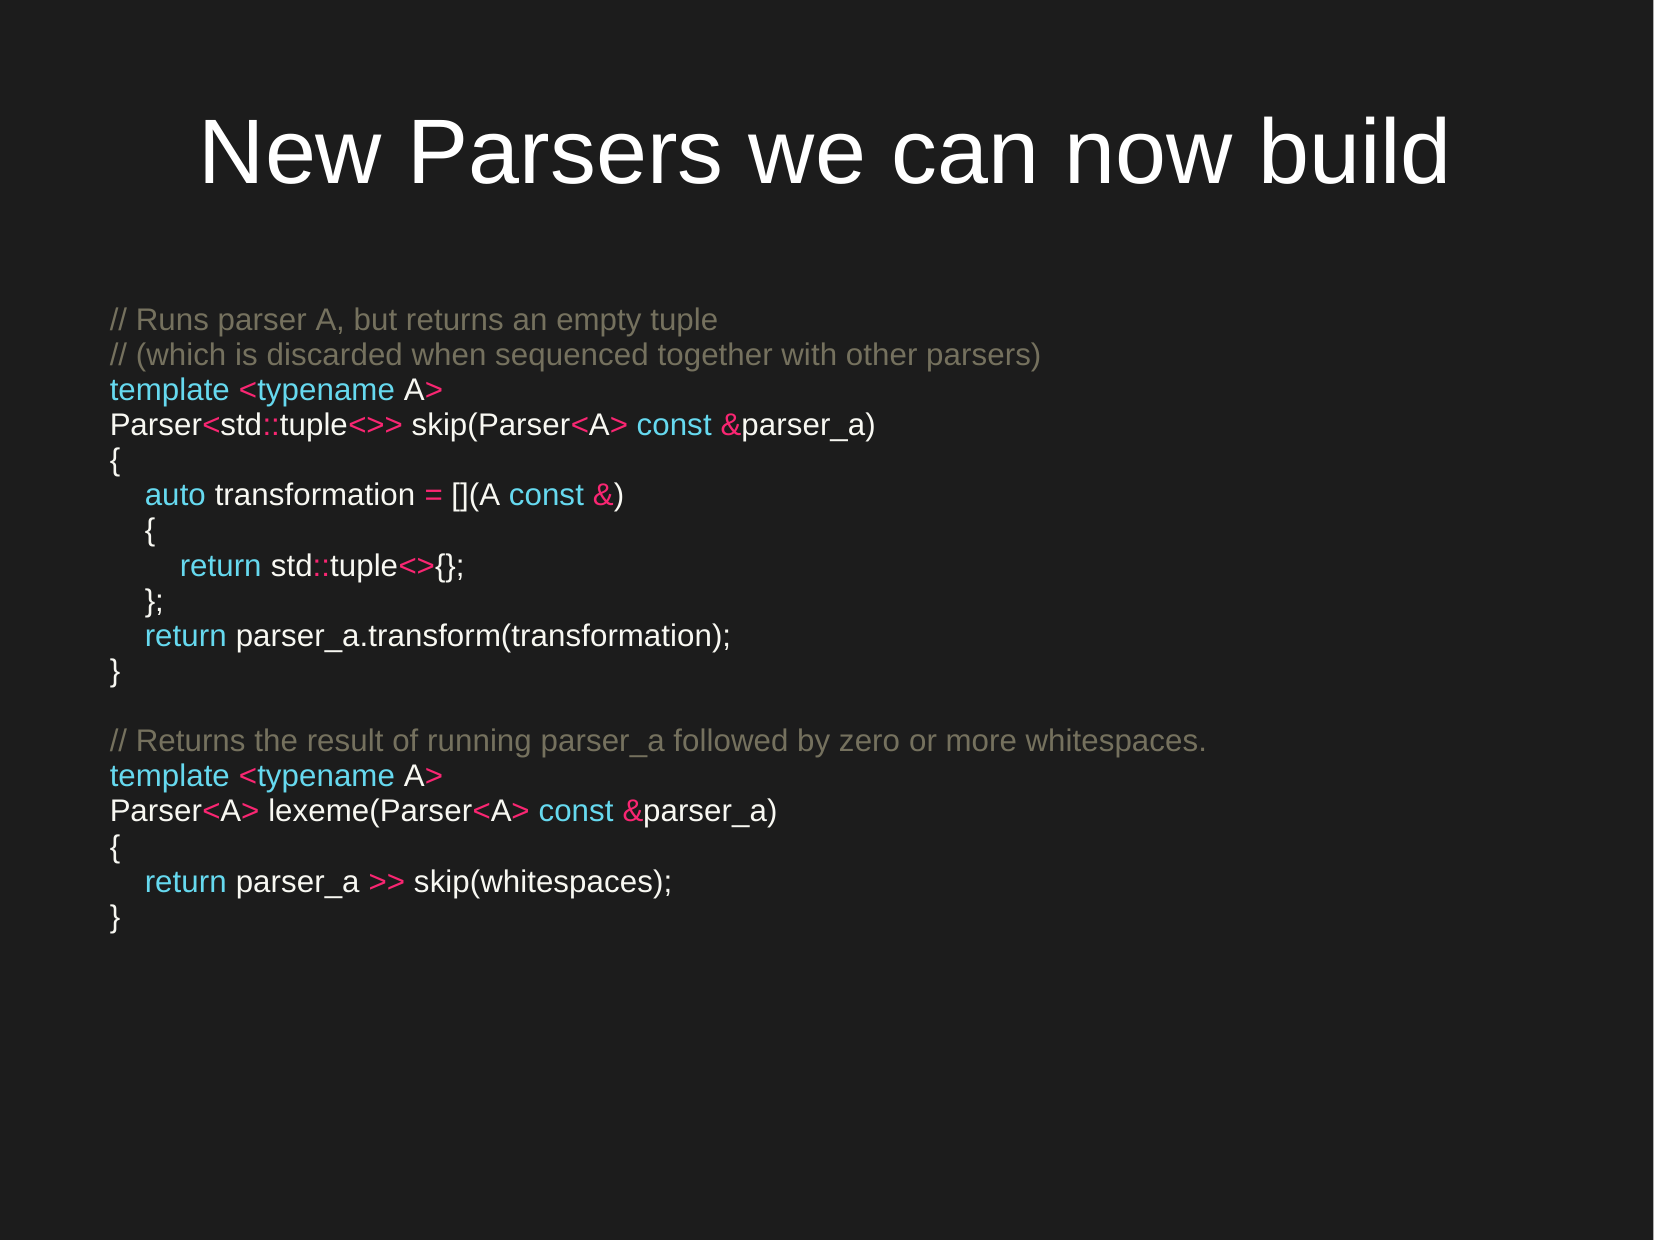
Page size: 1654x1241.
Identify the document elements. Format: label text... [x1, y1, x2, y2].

title New Parsers we can now build [82, 49, 1571, 256]
text_box // Runs parser A, but returns an empty tuple // (which is discarded when sequenced together with other parsers) template <typename A> Parser<std::tuple<>> skip(Parser<A> const &parser_a) { auto transformation = [](A const &) { return std::tuple<>{}; }; return parser_a.transform(transformation); } // Returns the result of running parser_a followed by zero or more whitespaces. template <typename A> Parser<A> lexeme(Parser<A> const &parser_a) { return parser_a >> skip(whitespaces); } [60, 294, 1591, 1201]
